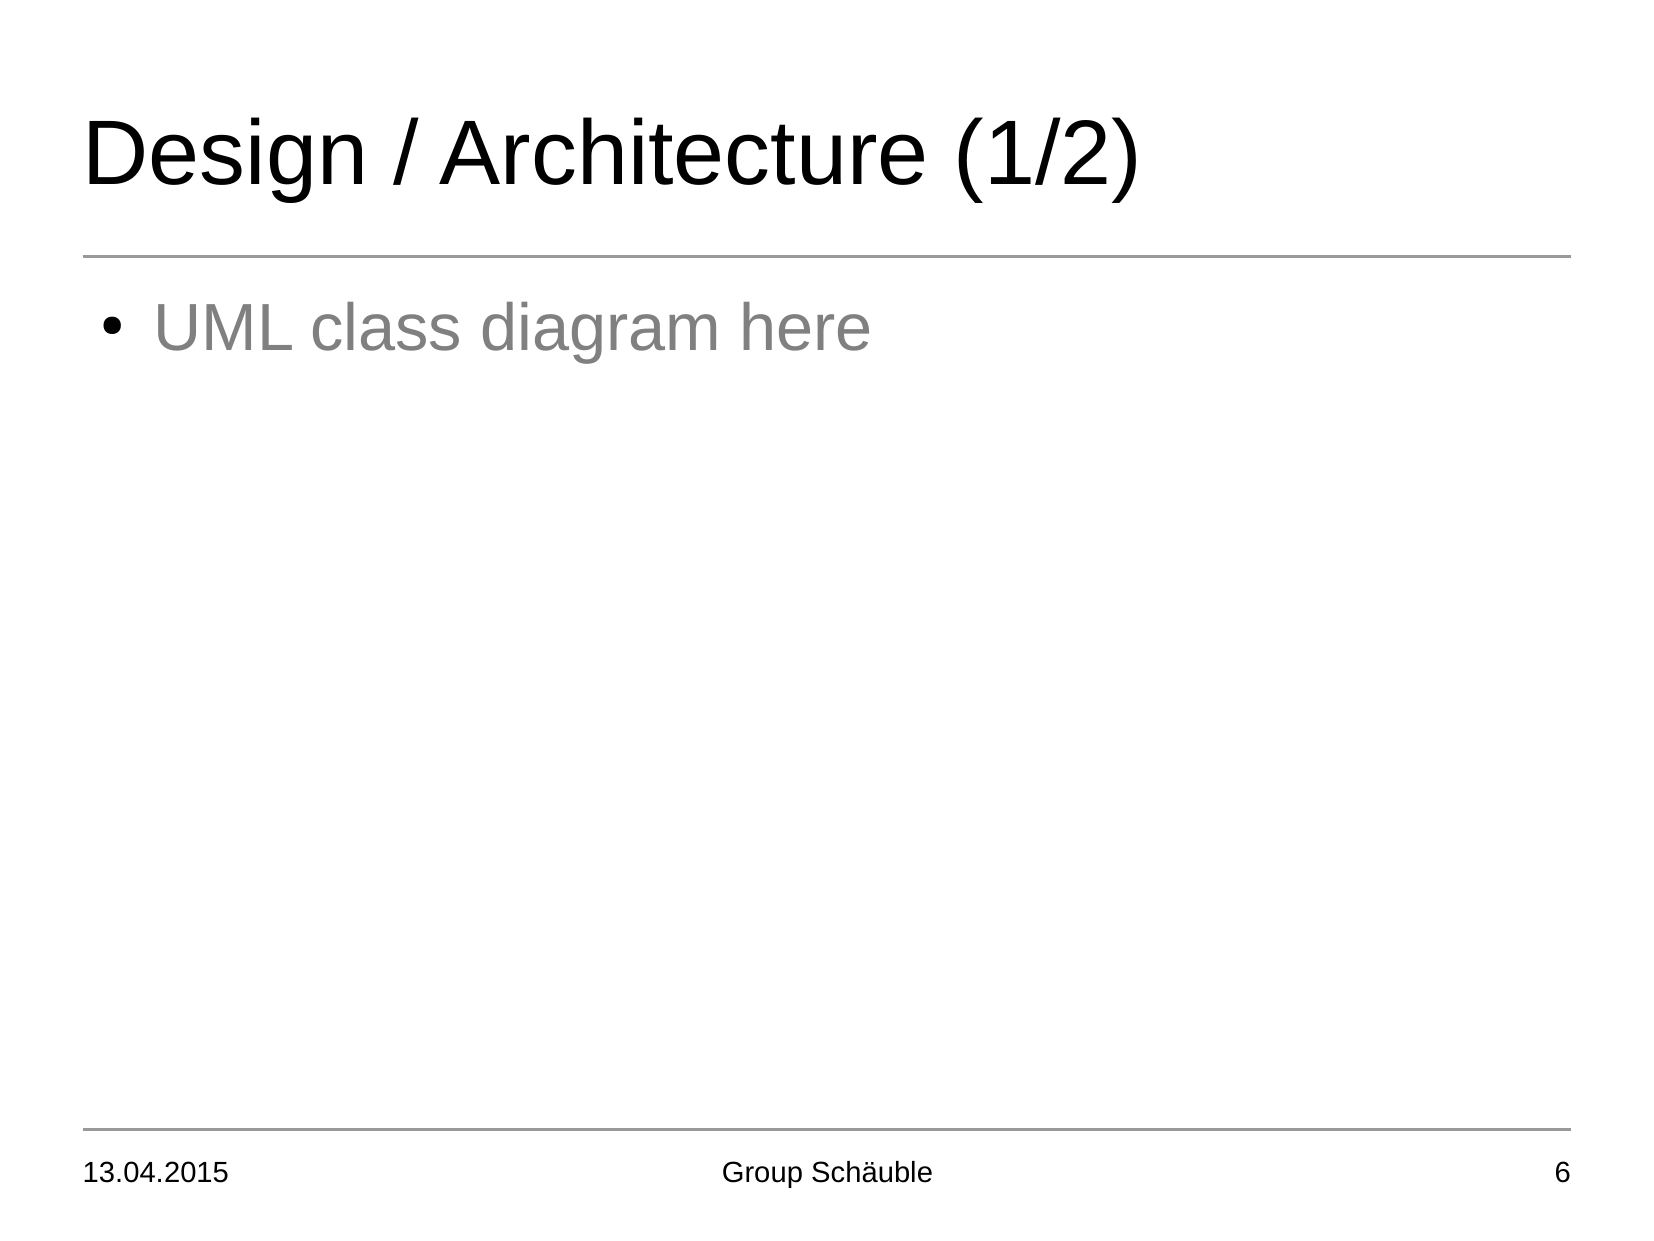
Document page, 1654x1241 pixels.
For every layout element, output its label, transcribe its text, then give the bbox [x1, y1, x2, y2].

list UML class diagram here [82, 290, 1571, 1010]
title Design / Architecture (1/2) [82, 49, 1571, 257]
